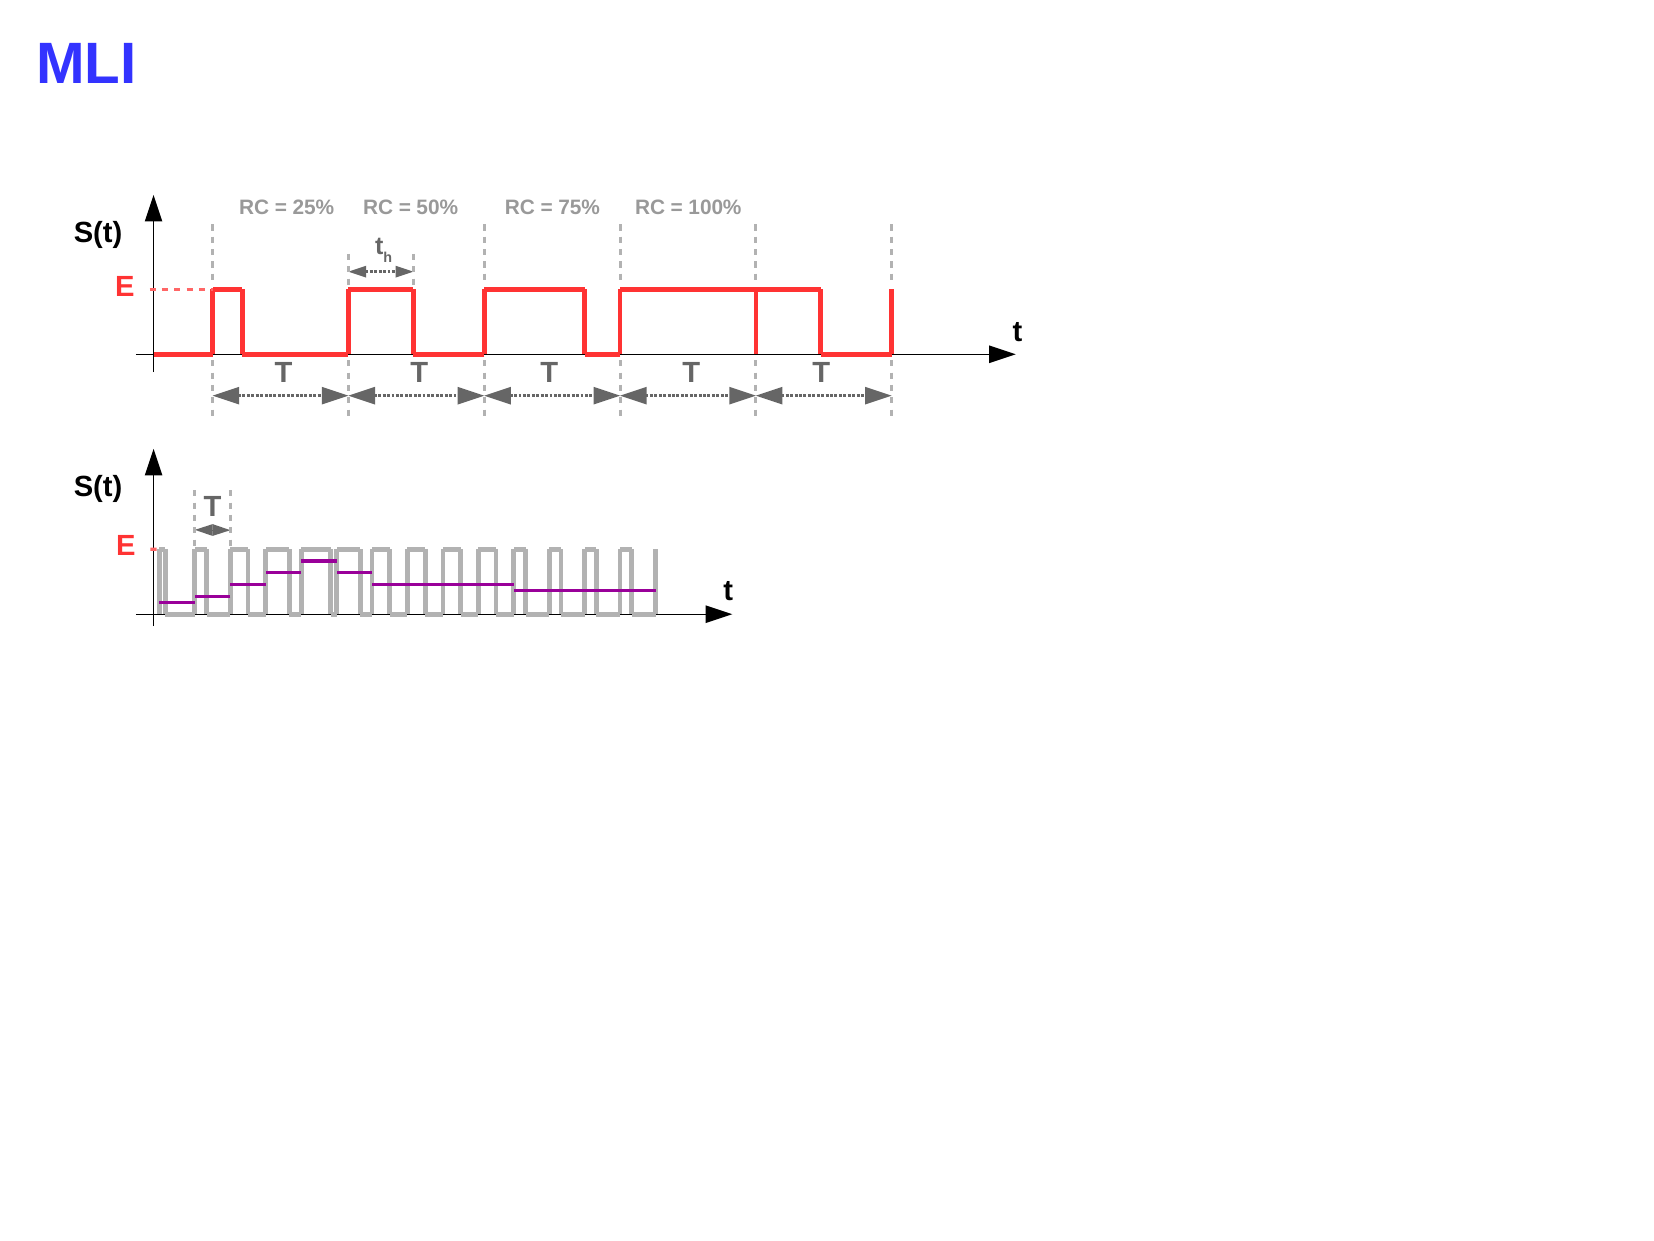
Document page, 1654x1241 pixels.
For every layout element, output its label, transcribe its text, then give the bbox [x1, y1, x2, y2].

text_box S(t) [59, 208, 138, 257]
text_box RC = 75% [490, 188, 615, 227]
text_box th [360, 227, 407, 274]
text_box T [525, 348, 574, 397]
text_box S(t) [59, 462, 138, 511]
text_box T [259, 348, 308, 397]
text_box RC = 25% [224, 188, 348, 227]
text_box T [667, 348, 715, 397]
text_box E [101, 521, 151, 570]
text_box E [100, 262, 150, 310]
text_box t [708, 566, 749, 615]
text_box MLI [21, 23, 408, 170]
text_box RC = 100% [620, 188, 757, 227]
text_box t [998, 307, 1038, 355]
text_box T [188, 482, 237, 531]
text_box T [797, 348, 845, 397]
text_box RC = 50% [348, 188, 474, 227]
text_box T [395, 348, 444, 397]
